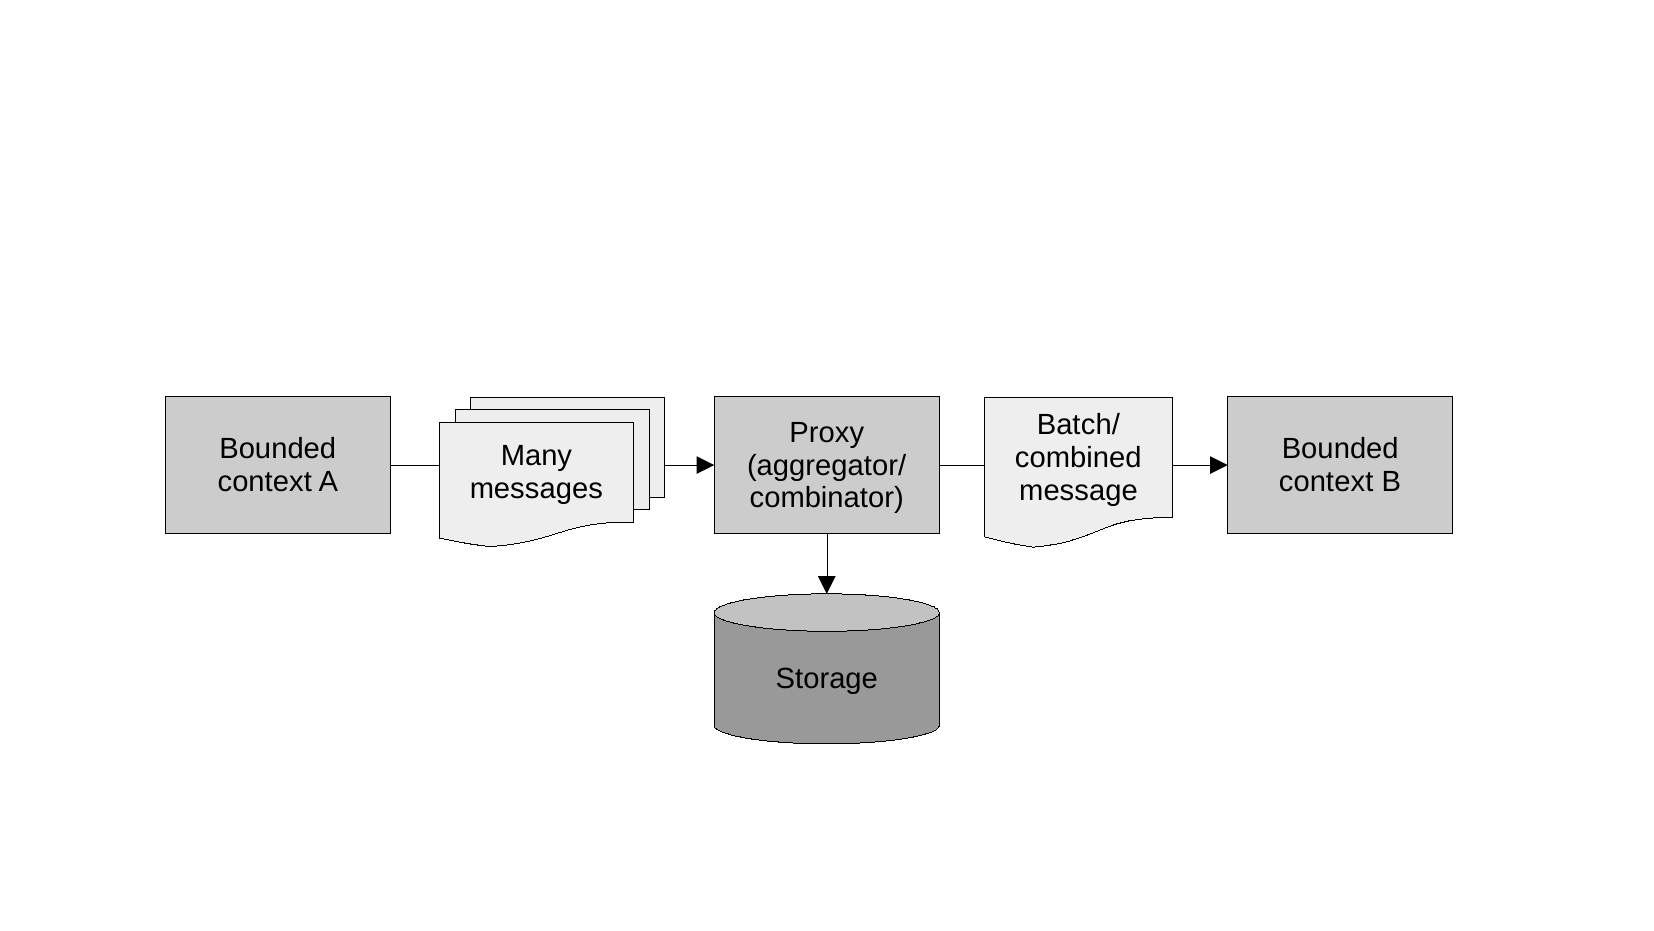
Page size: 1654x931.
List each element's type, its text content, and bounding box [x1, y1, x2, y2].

text_box [132, 360, 1483, 782]
text_box Bounded context B [1227, 396, 1453, 534]
text_box Batch/combined message [984, 397, 1173, 548]
text_box Proxy (aggregator/combinator) [714, 396, 940, 534]
text_box Many messages [439, 397, 665, 547]
text_box Bounded context A [165, 396, 391, 534]
text_box Storage [714, 614, 940, 744]
